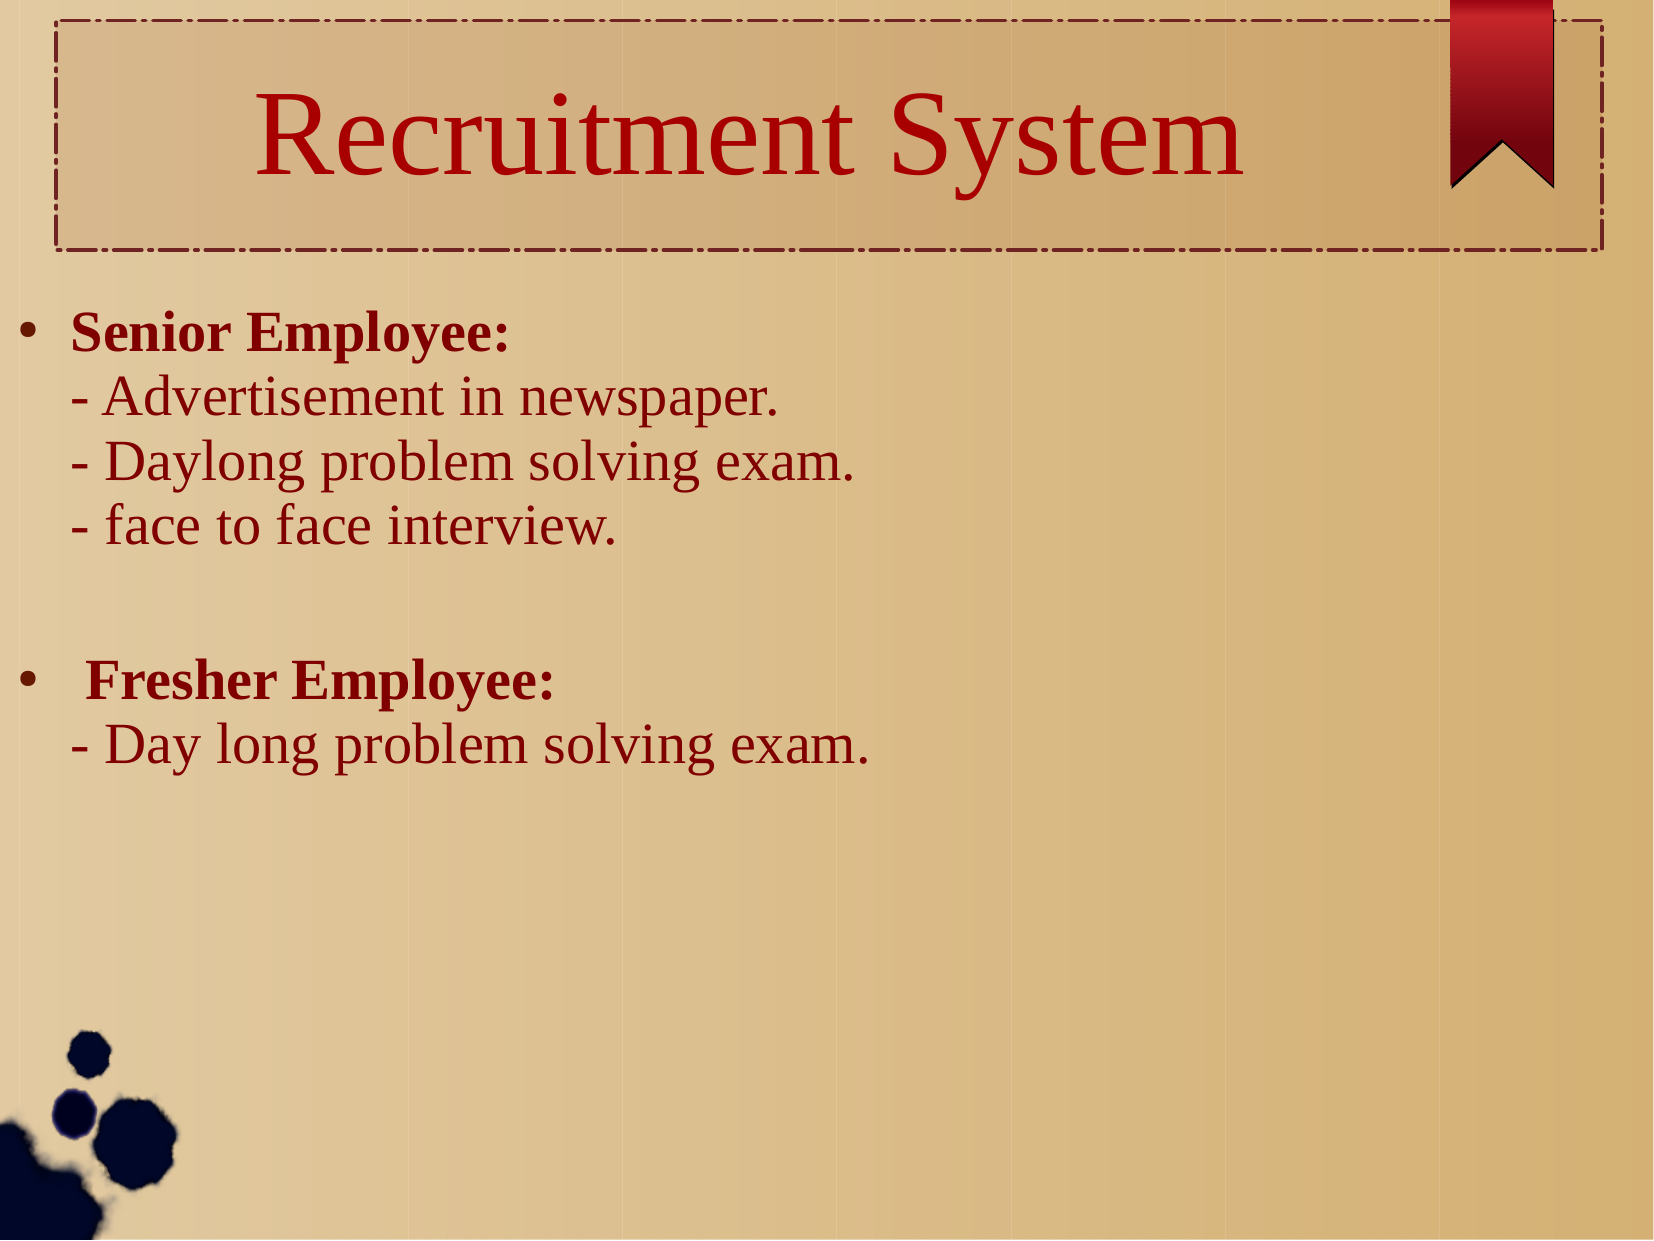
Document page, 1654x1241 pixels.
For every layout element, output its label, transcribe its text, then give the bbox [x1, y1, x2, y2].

title Recruitment System [59, 15, 1441, 252]
list Senior Employee: - Advertisement in newspaper. - Daylong problem solving exam. - face to face interview. Fresher Employee: - Day long problem solving exam. [0, 299, 1489, 1019]
